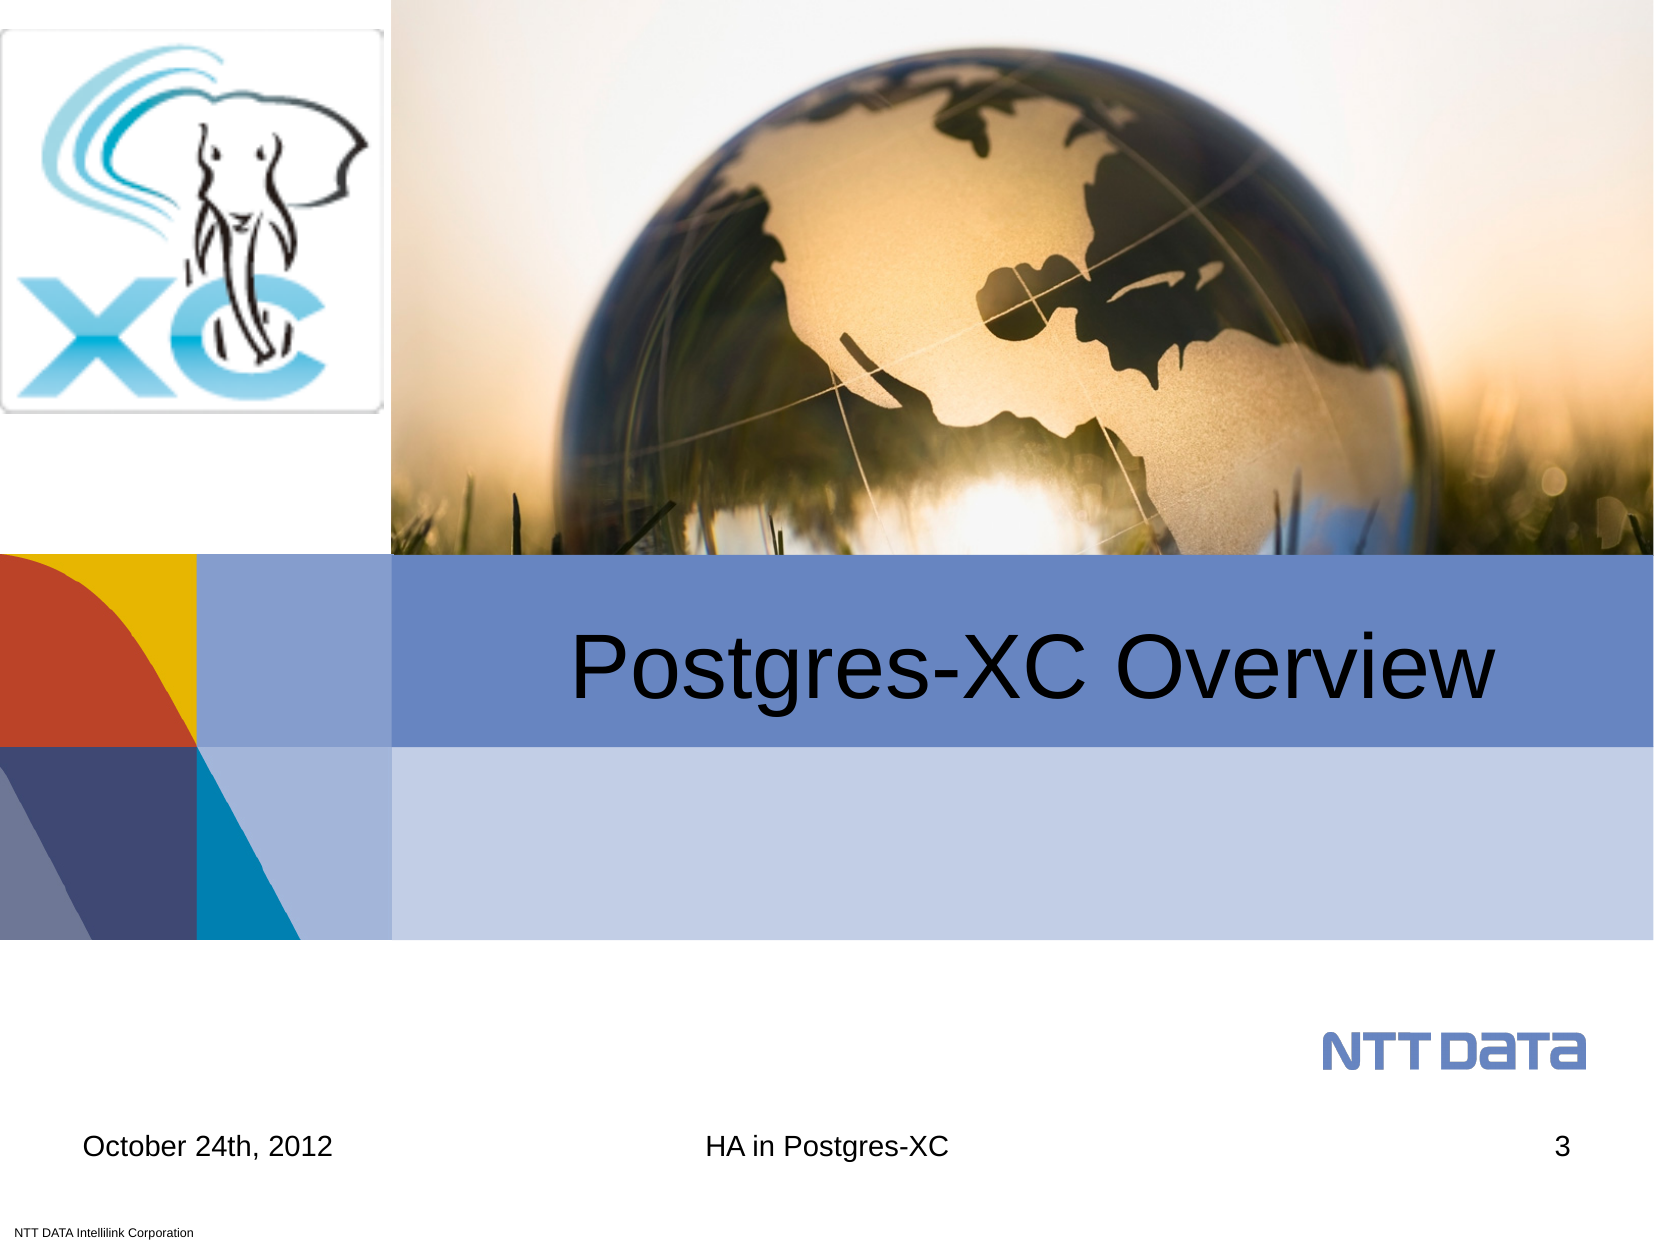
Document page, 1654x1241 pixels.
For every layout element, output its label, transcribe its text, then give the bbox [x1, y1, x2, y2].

picture [0, 29, 384, 414]
picture [1323, 1032, 1586, 1070]
picture [0, 0, 1654, 940]
title Postgres-XC Overview [413, 614, 1654, 721]
